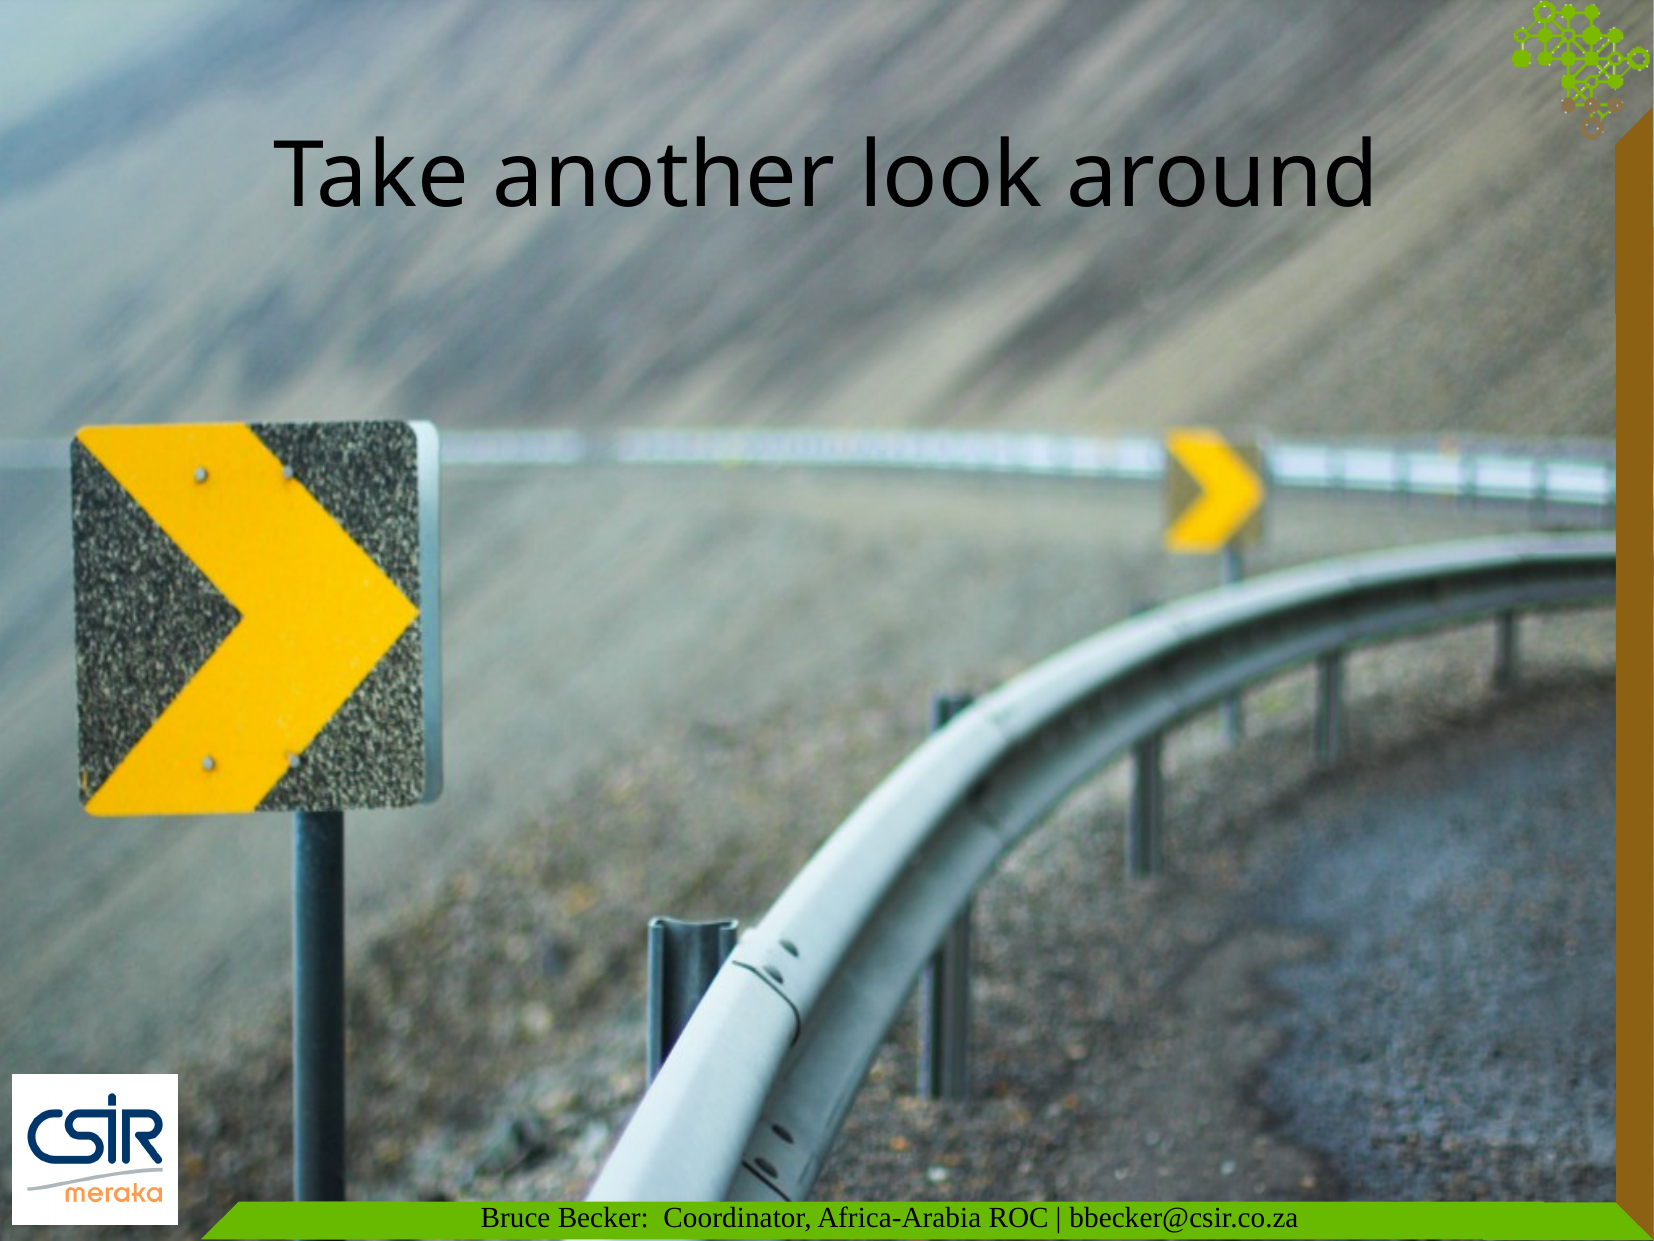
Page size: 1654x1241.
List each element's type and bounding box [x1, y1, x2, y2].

subtitle [82, 67, 1571, 1028]
picture [0, 0, 1654, 1241]
